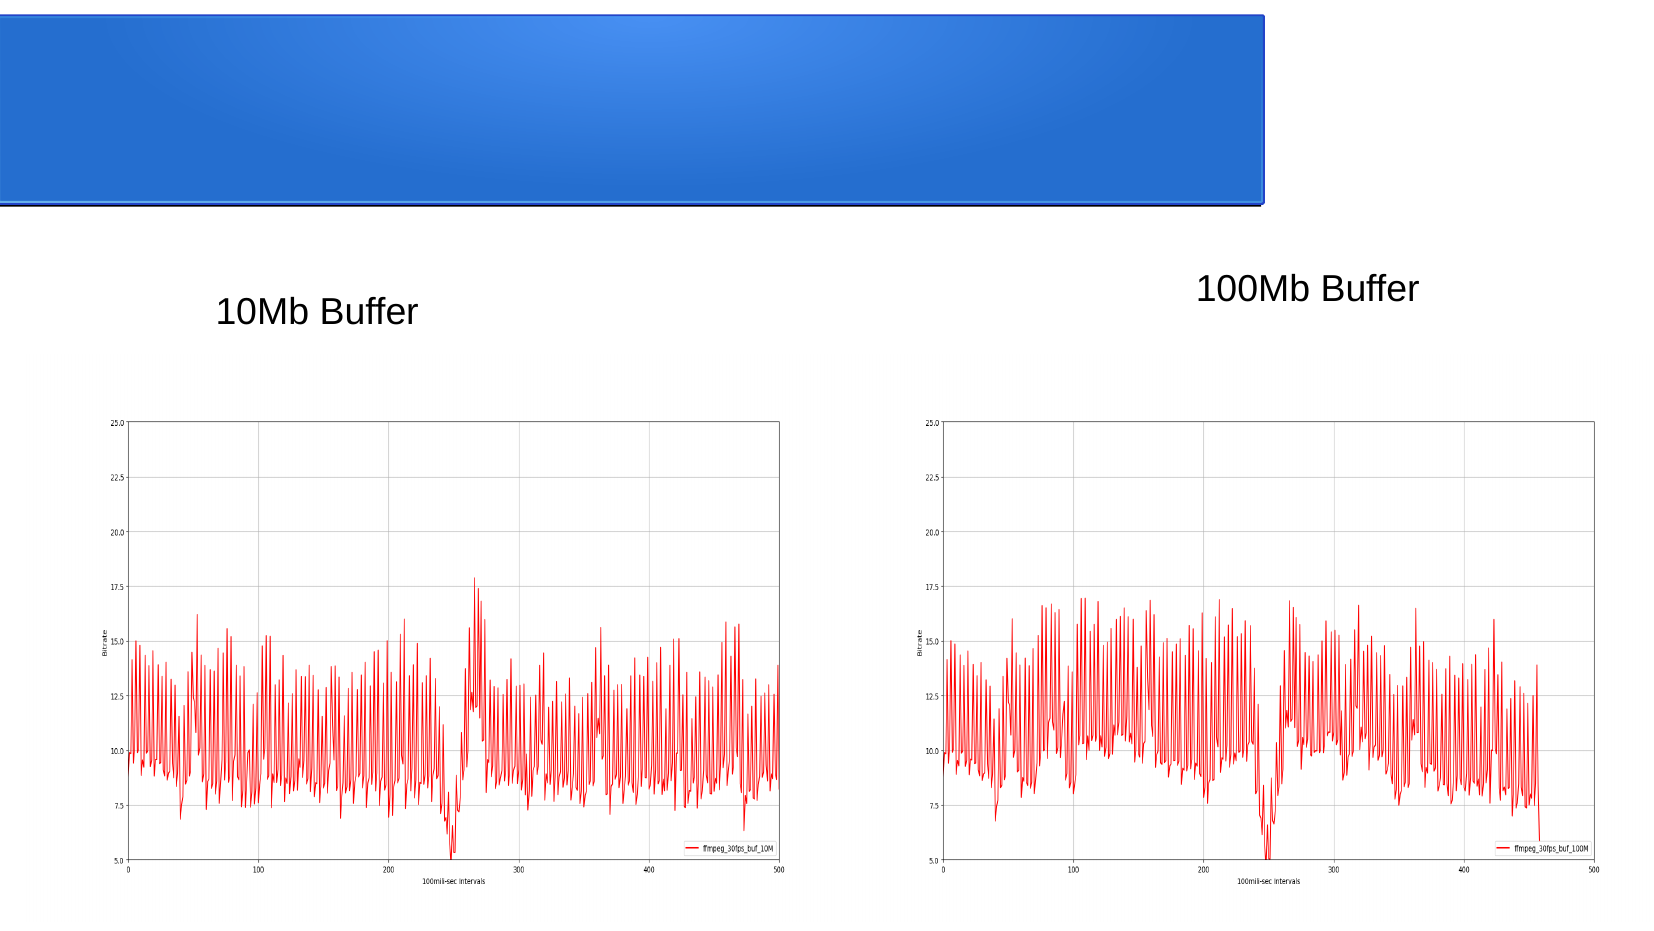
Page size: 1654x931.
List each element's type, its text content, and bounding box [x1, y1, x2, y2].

text_box 100Mb Buffer [1181, 259, 1565, 343]
text_box 10Mb Buffer [200, 283, 434, 341]
picture [23, 354, 1654, 922]
